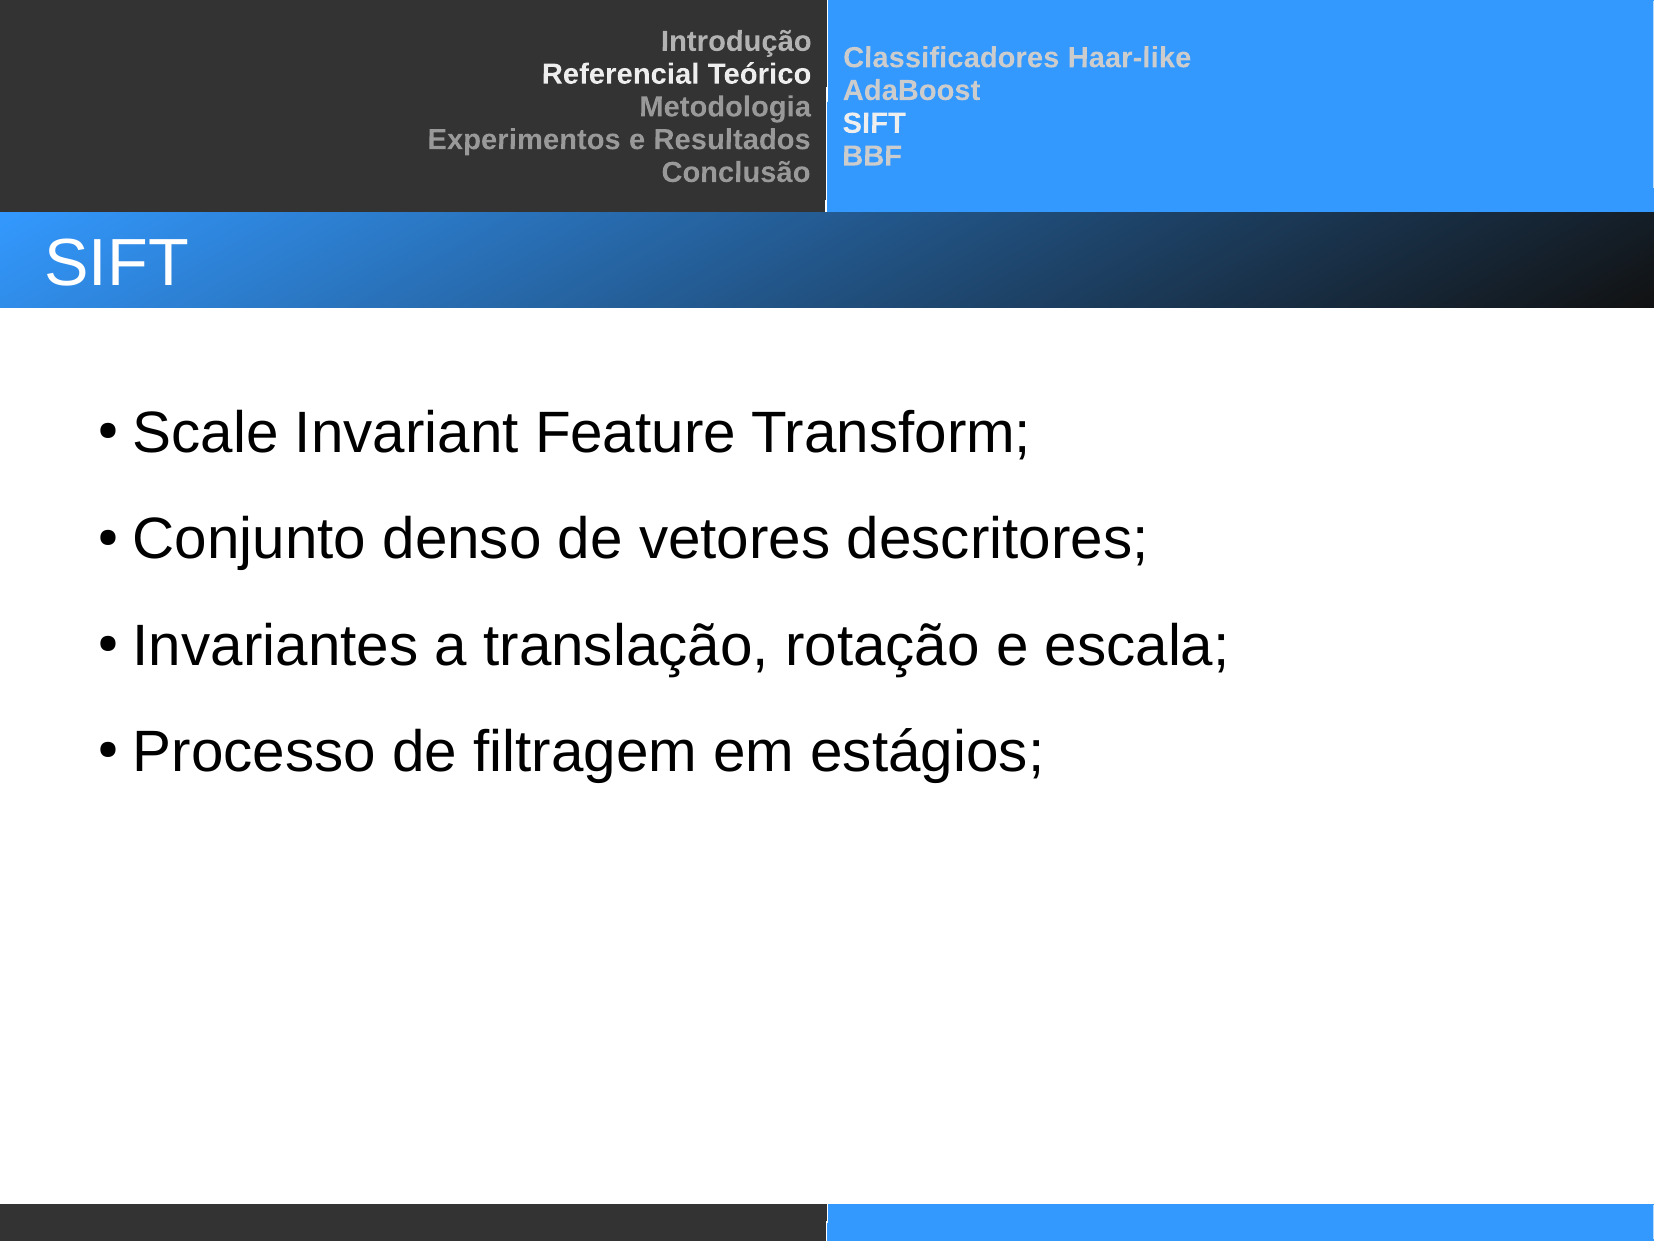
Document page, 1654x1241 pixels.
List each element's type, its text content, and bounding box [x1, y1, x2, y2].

text_box SIFT [0, 212, 1654, 308]
text_box Scale Invariant Feature Transform; Conjunto denso de vetores descritores; Invariantes a translação, rotação e escala; Processo de filtragem em estágios; [82, 392, 1571, 1052]
text_box Introdução Referencial Teórico Metodologia Experimentos e Resultados Conclusão [0, 0, 827, 212]
text_box Classificadores Haar-like AdaBoost SIFT BBF [827, 0, 1654, 212]
text_box [0, 1204, 827, 1241]
text_box [827, 1204, 1654, 1241]
